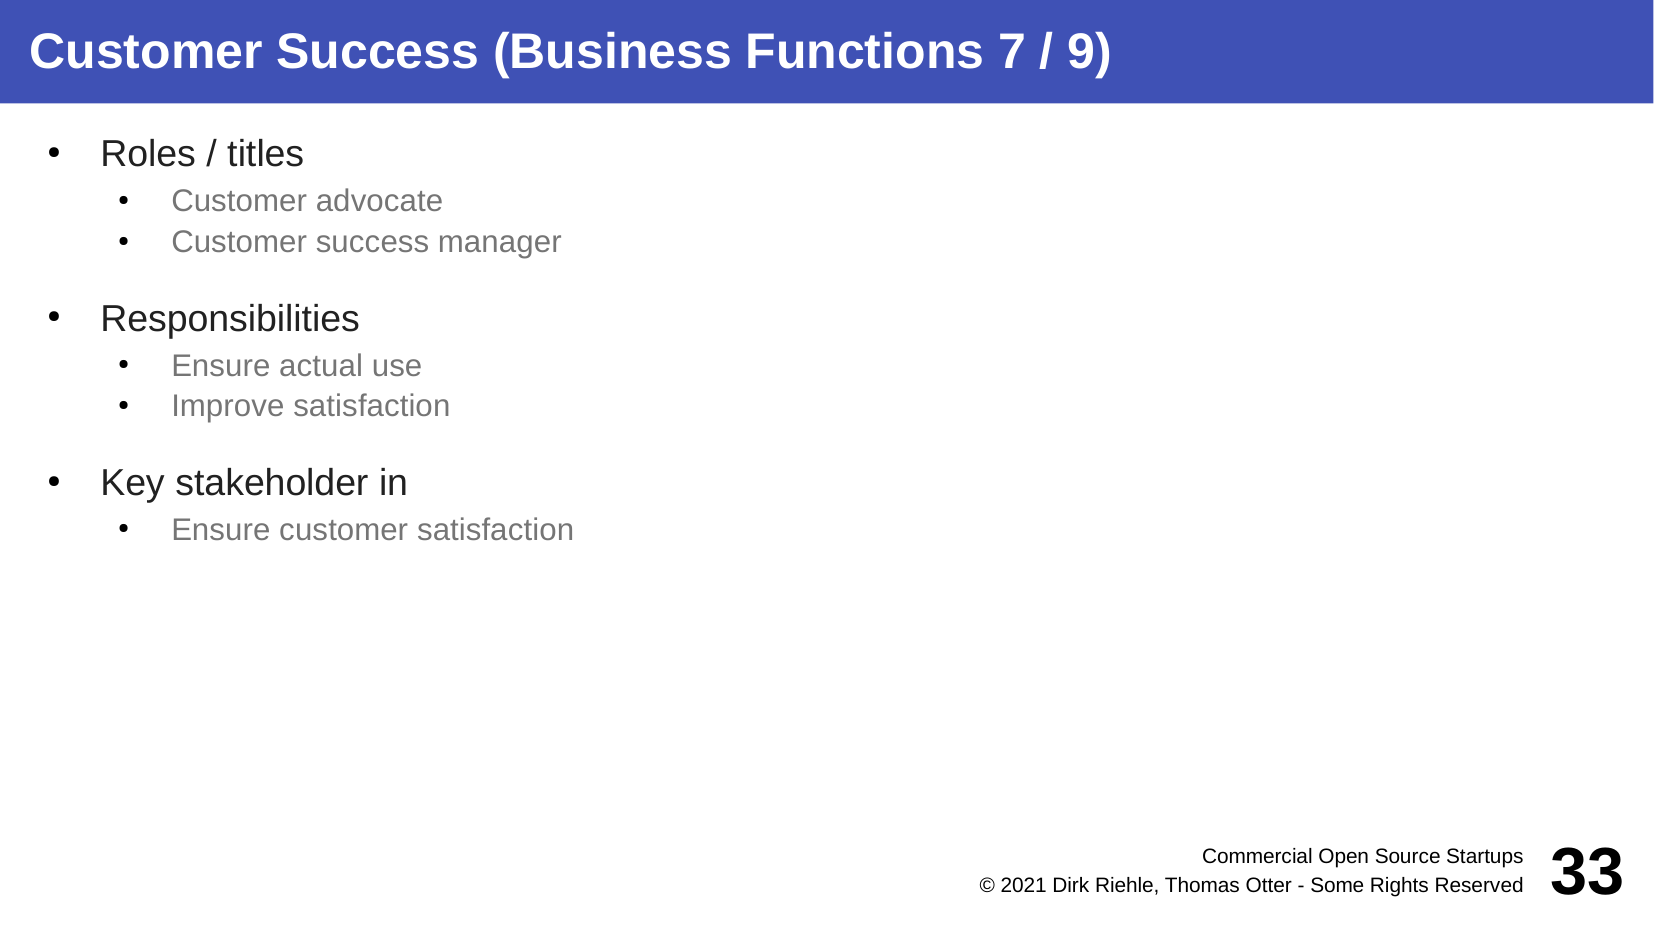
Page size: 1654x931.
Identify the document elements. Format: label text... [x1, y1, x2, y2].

title Customer Success (Business Functions 7 / 9) [0, 0, 1654, 104]
list Roles / titles Customer advocate Customer success manager Responsibilities Ensure actual use Improve satisfaction Key stakeholder in Ensure customer satisfaction [29, 132, 1625, 813]
